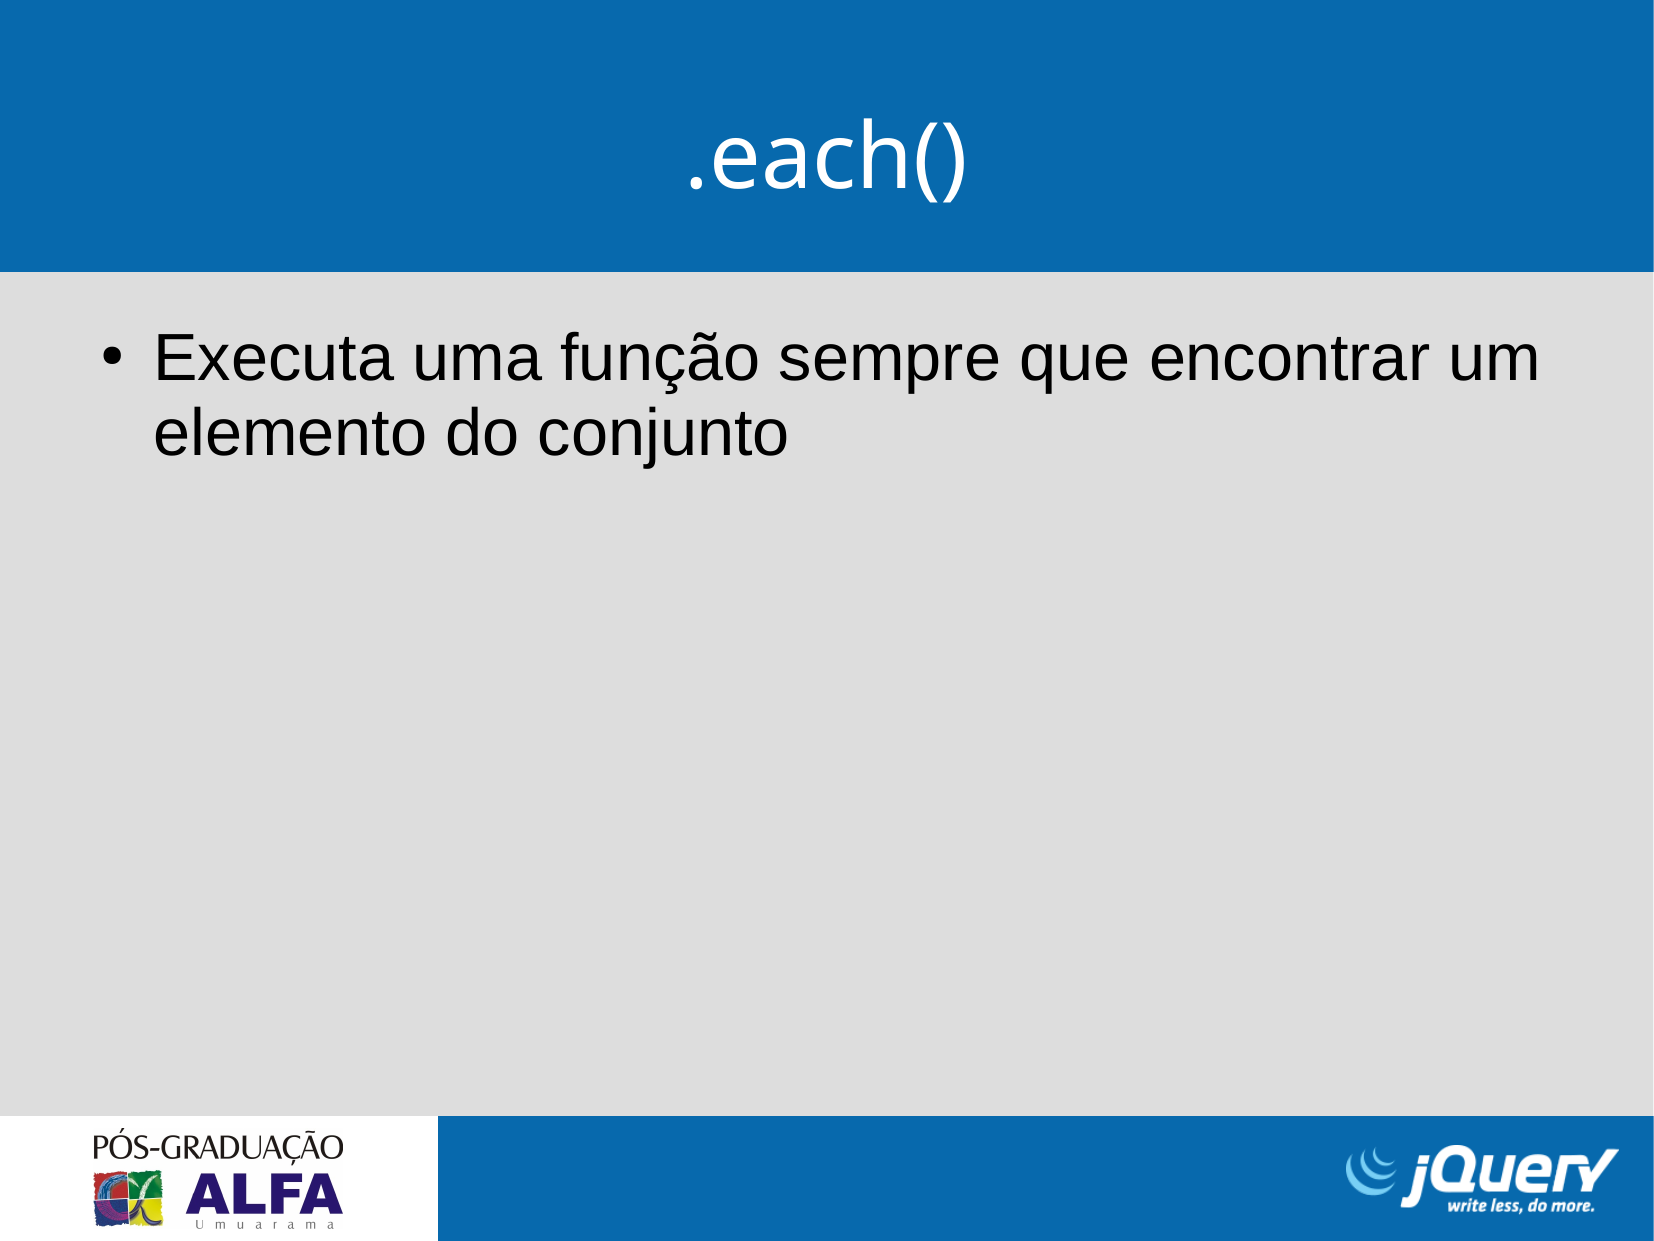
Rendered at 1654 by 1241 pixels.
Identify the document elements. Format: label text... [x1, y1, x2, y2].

picture [0, 0, 1654, 272]
picture [93, 1128, 343, 1229]
title .each() [82, 49, 1571, 257]
list Executa uma função sempre que encontrar um elemento do conjunto [82, 320, 1571, 1040]
picture [438, 1116, 1654, 1241]
